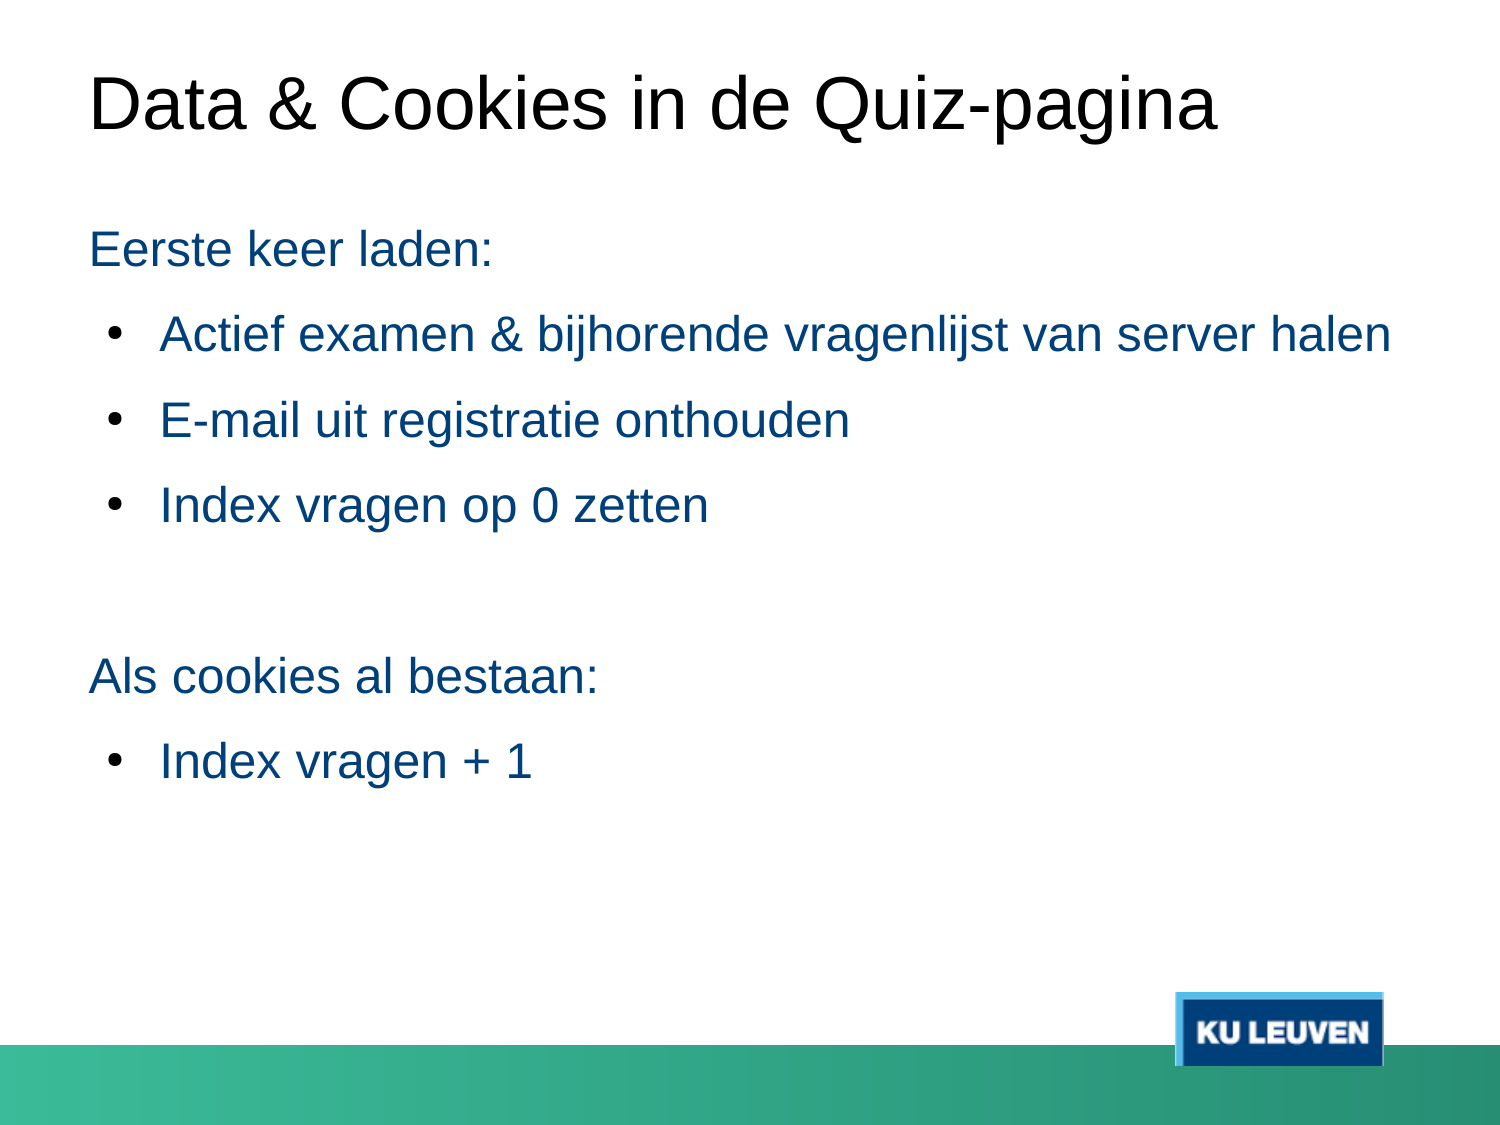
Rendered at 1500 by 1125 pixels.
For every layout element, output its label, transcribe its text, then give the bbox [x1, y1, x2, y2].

list Eerste keer laden: Actief examen & bijhorende vragenlijst van server halen E-mail uit registratie onthouden Index vragen op 0 zetten Als cookies al bestaan: Index vragen + 1 [88, 221, 1456, 948]
title Data & Cookies in de Quiz-pagina [88, 29, 1456, 178]
picture [1175, 992, 1384, 1066]
